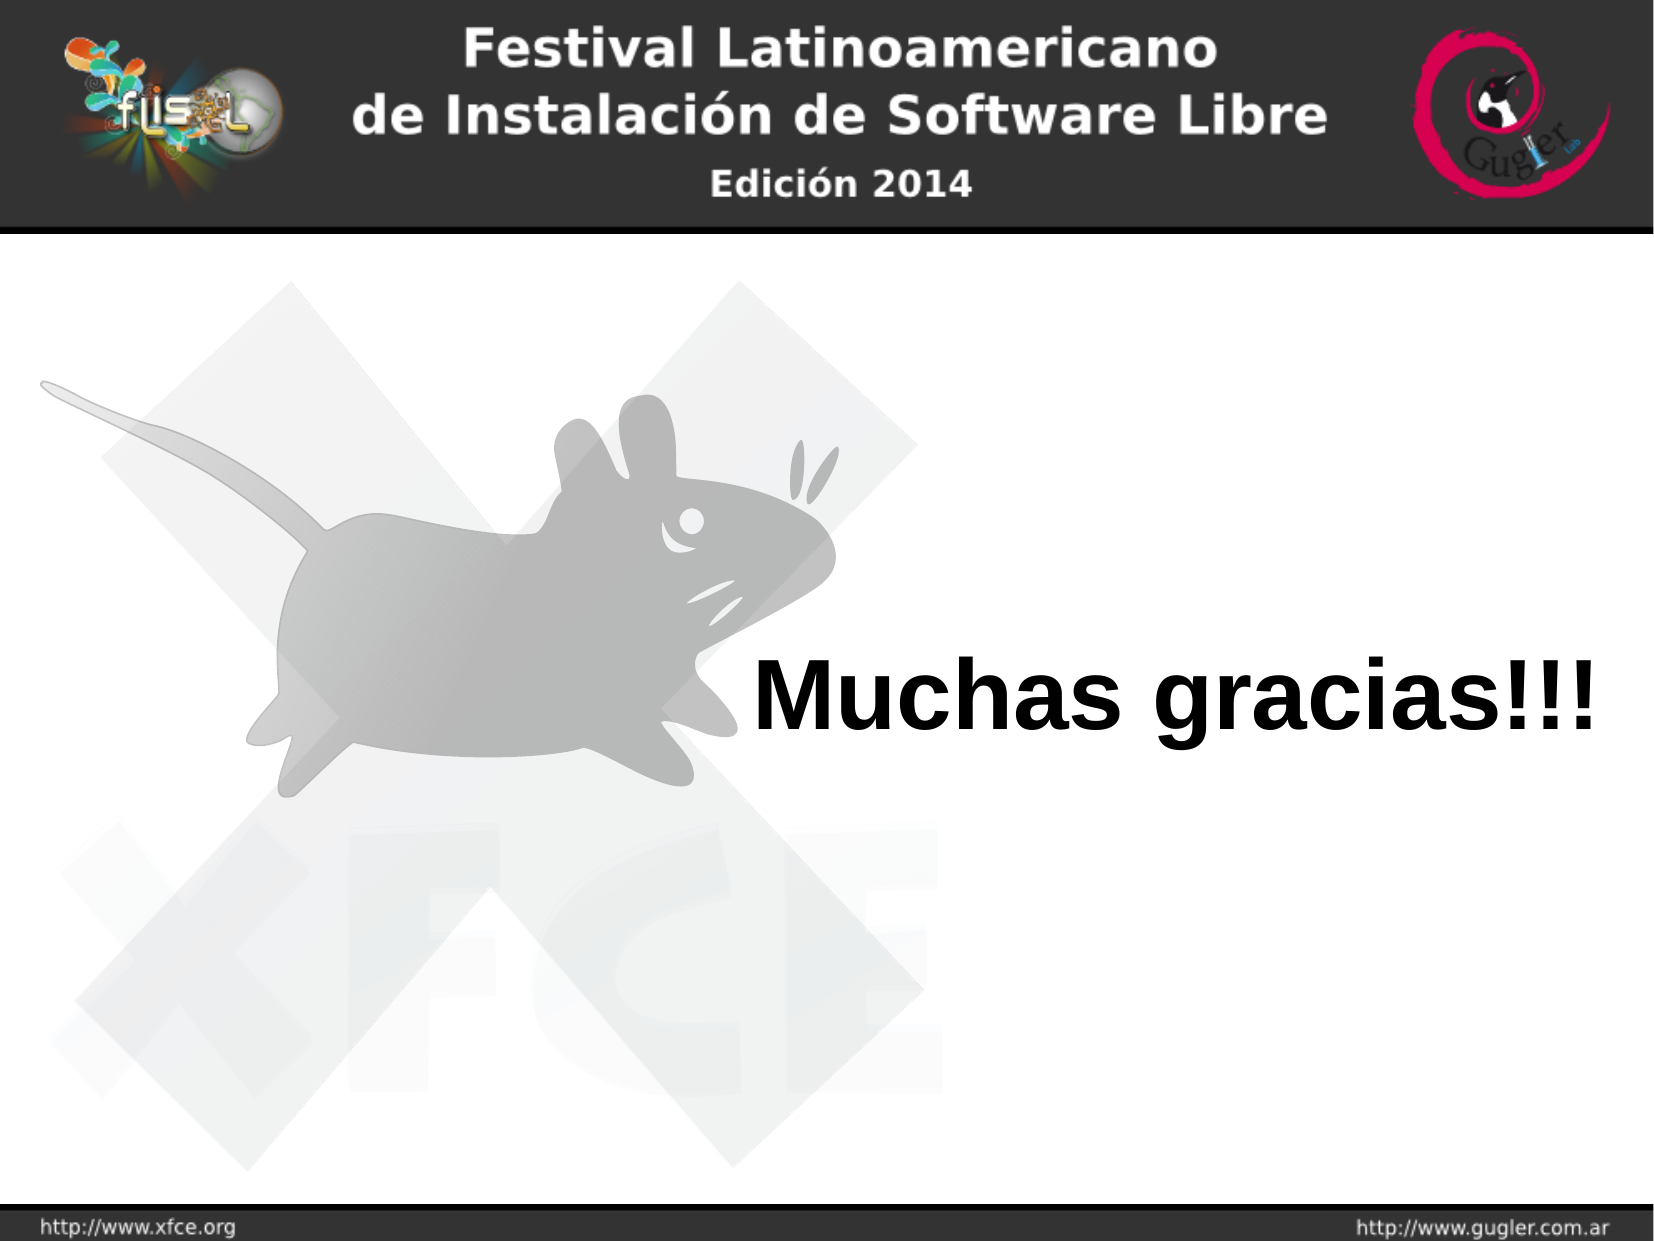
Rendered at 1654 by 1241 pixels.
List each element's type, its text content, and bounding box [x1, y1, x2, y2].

picture [0, 0, 1654, 234]
picture [0, 1204, 1654, 1241]
picture [21, 257, 960, 1197]
text_box Muchas gracias!!! [366, 631, 1617, 759]
